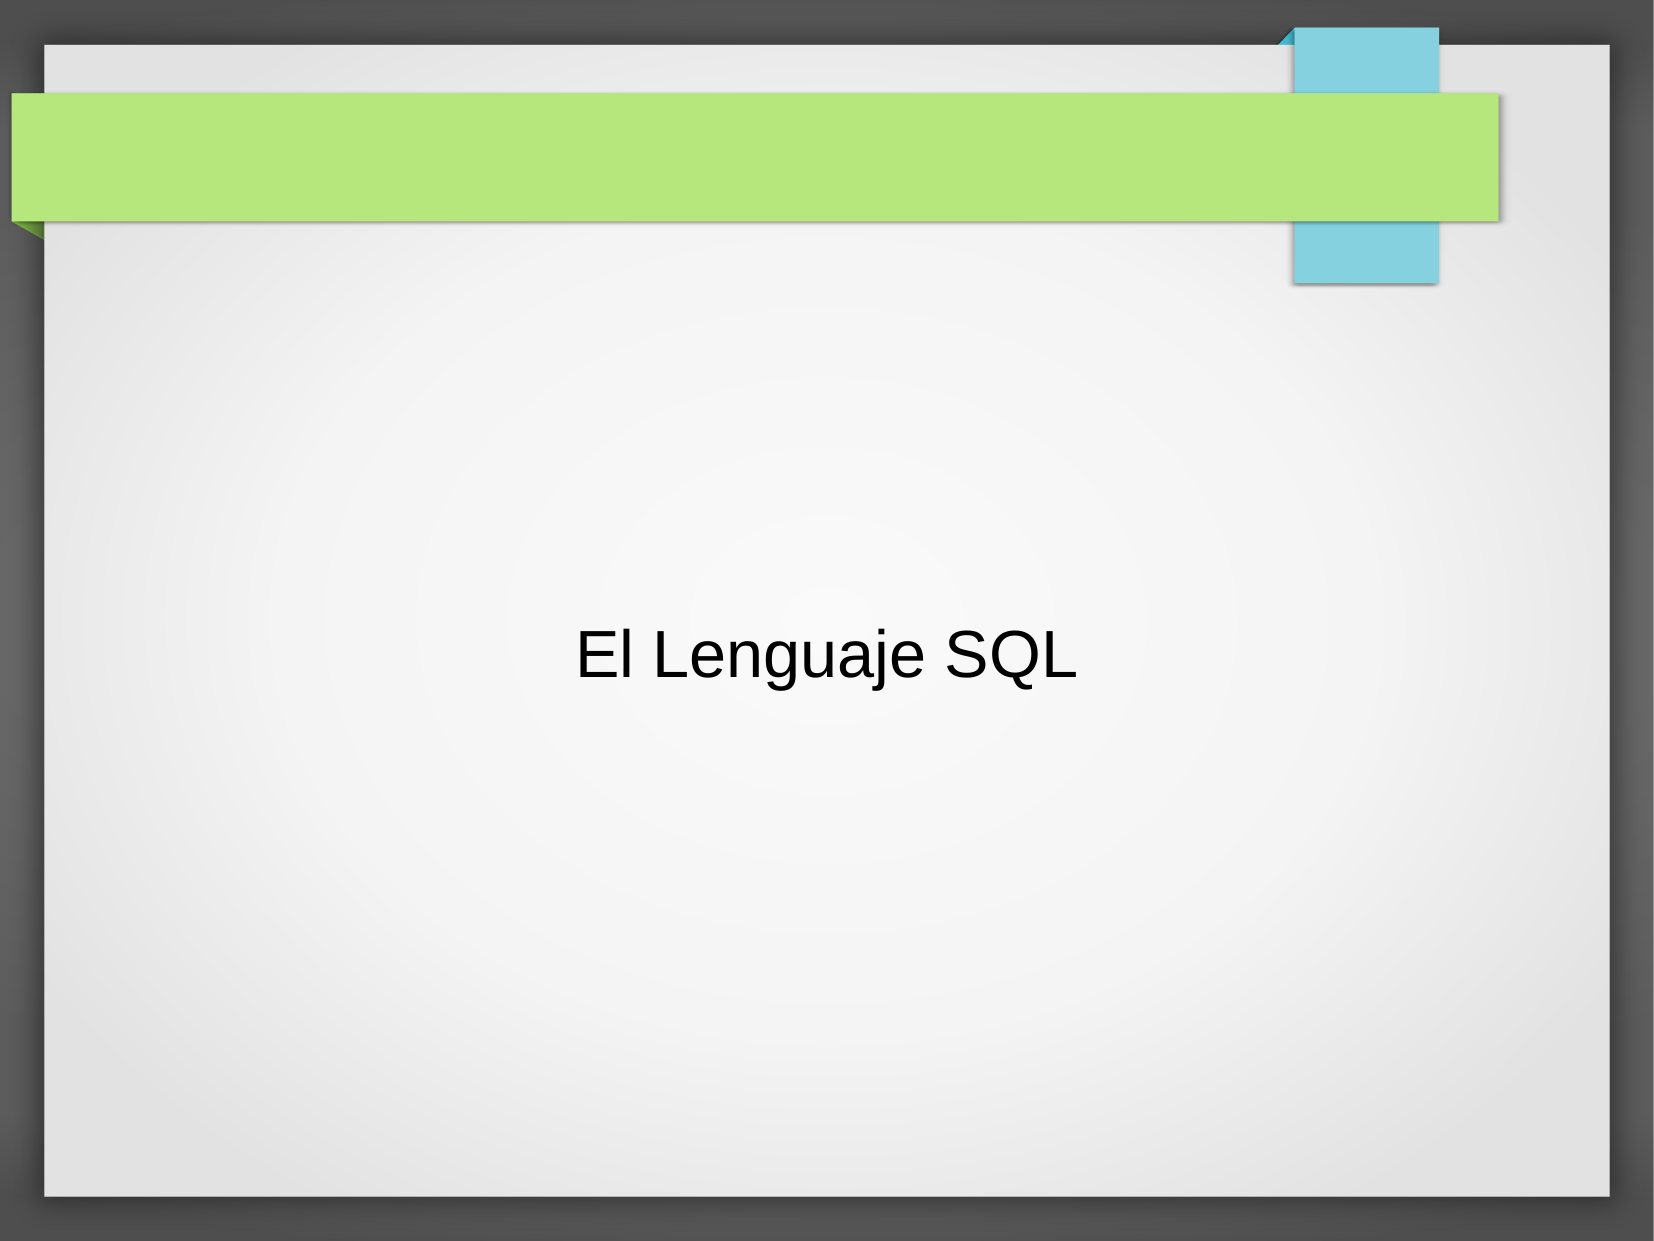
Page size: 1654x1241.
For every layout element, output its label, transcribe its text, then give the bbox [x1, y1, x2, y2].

subtitle El Lenguaje SQL [82, 295, 1571, 1015]
picture [0, 0, 1654, 1241]
